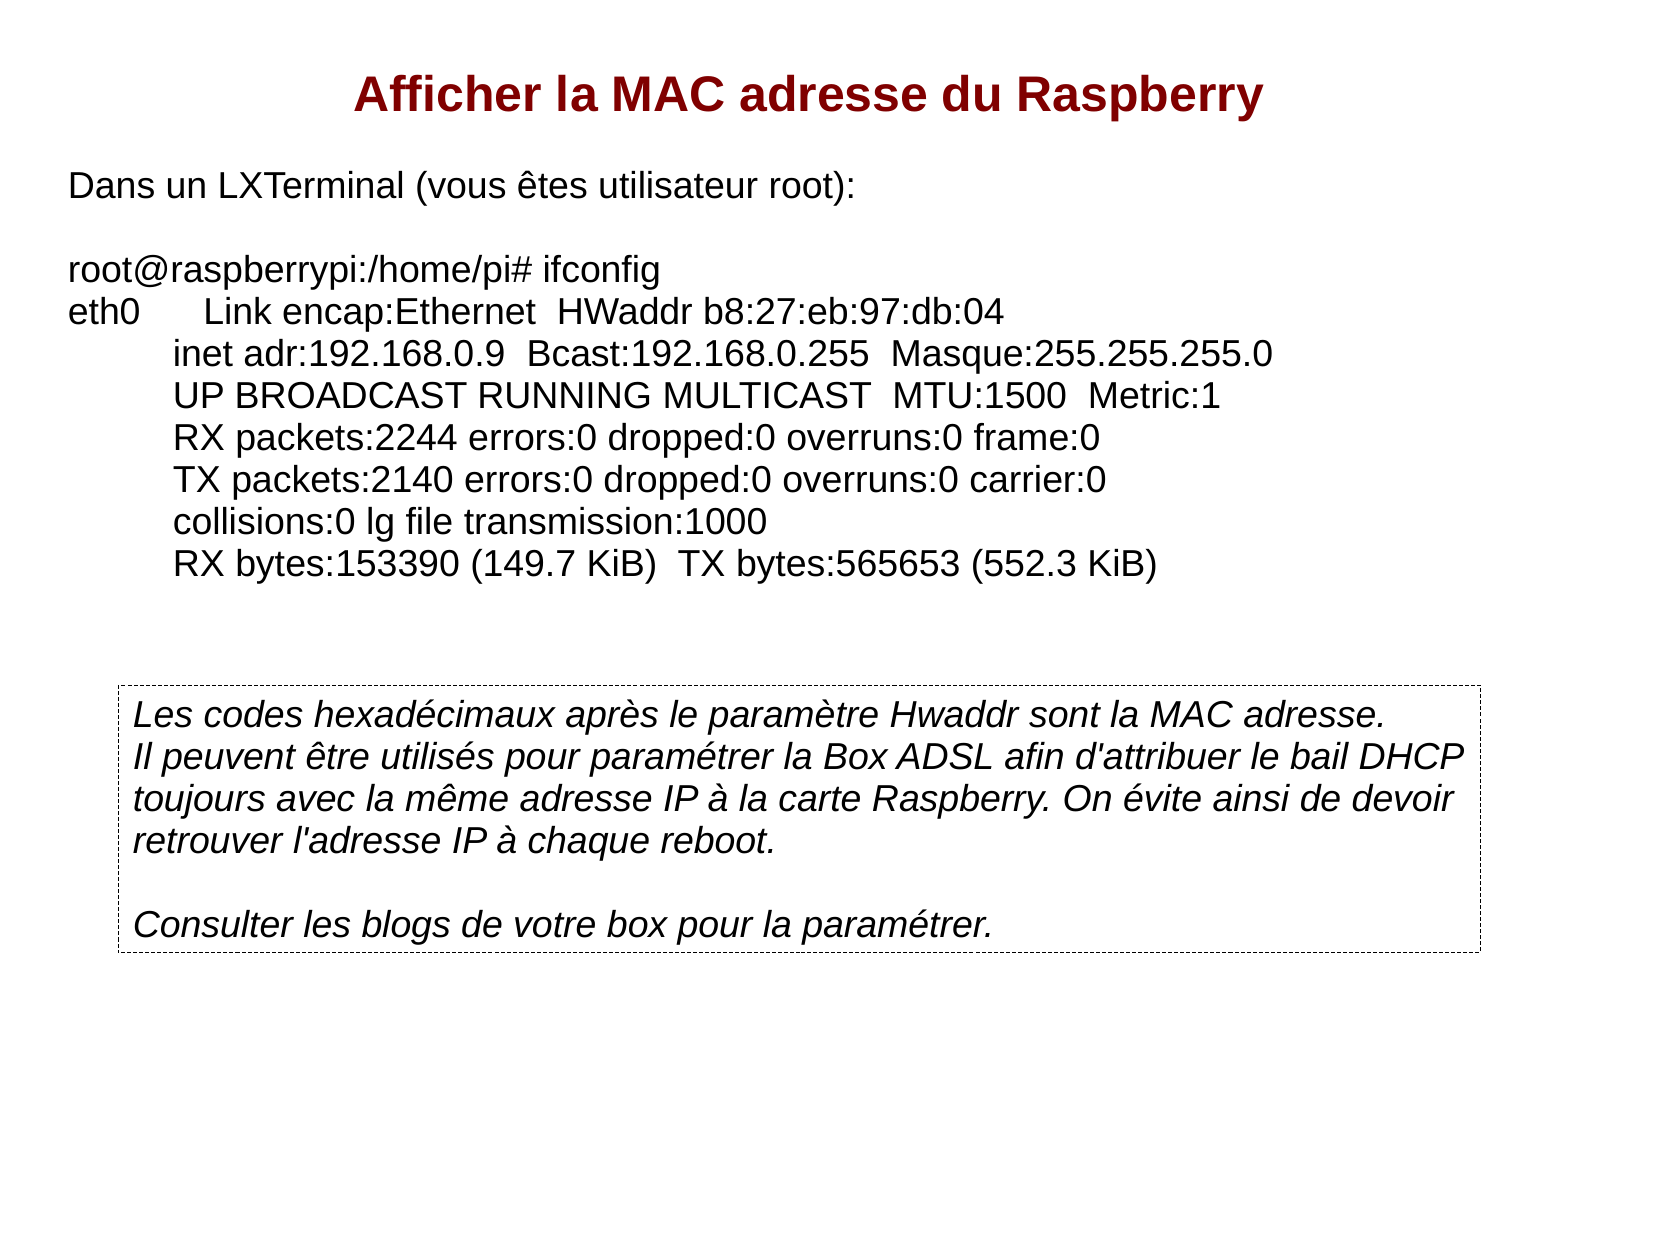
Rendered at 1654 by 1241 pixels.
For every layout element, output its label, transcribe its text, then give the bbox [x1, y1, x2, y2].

text_box Les codes hexadécimaux après le paramètre Hwaddr sont la MAC adresse. Il peuvent être utilisés pour paramétrer la Box ADSL afin d'attribuer le bail DHCP toujours avec la même adresse IP à la carte Raspberry. On évite ainsi de devoir retrouver l'adresse IP à chaque reboot. Consulter les blogs de votre box pour la paramétrer. [118, 685, 1481, 952]
text_box Afficher la MAC adresse du Raspberry Dans un LXTerminal (vous êtes utilisateur root): root@raspberrypi:/home/pi# ifconfig eth0 Link encap:Ethernet HWaddr b8:27:eb:97:db:04 inet adr:192.168.0.9 Bcast:192.168.0.255 Masque:255.255.255.0 UP BROADCAST RUNNING MULTICAST MTU:1500 Metric:1 RX packets:2244 errors:0 dropped:0 overruns:0 frame:0 TX packets:2140 errors:0 dropped:0 overruns:0 carrier:0 collisions:0 lg file transmission:1000 RX bytes:153390 (149.7 KiB) TX bytes:565653 (552.3 KiB) [53, 59, 1565, 636]
